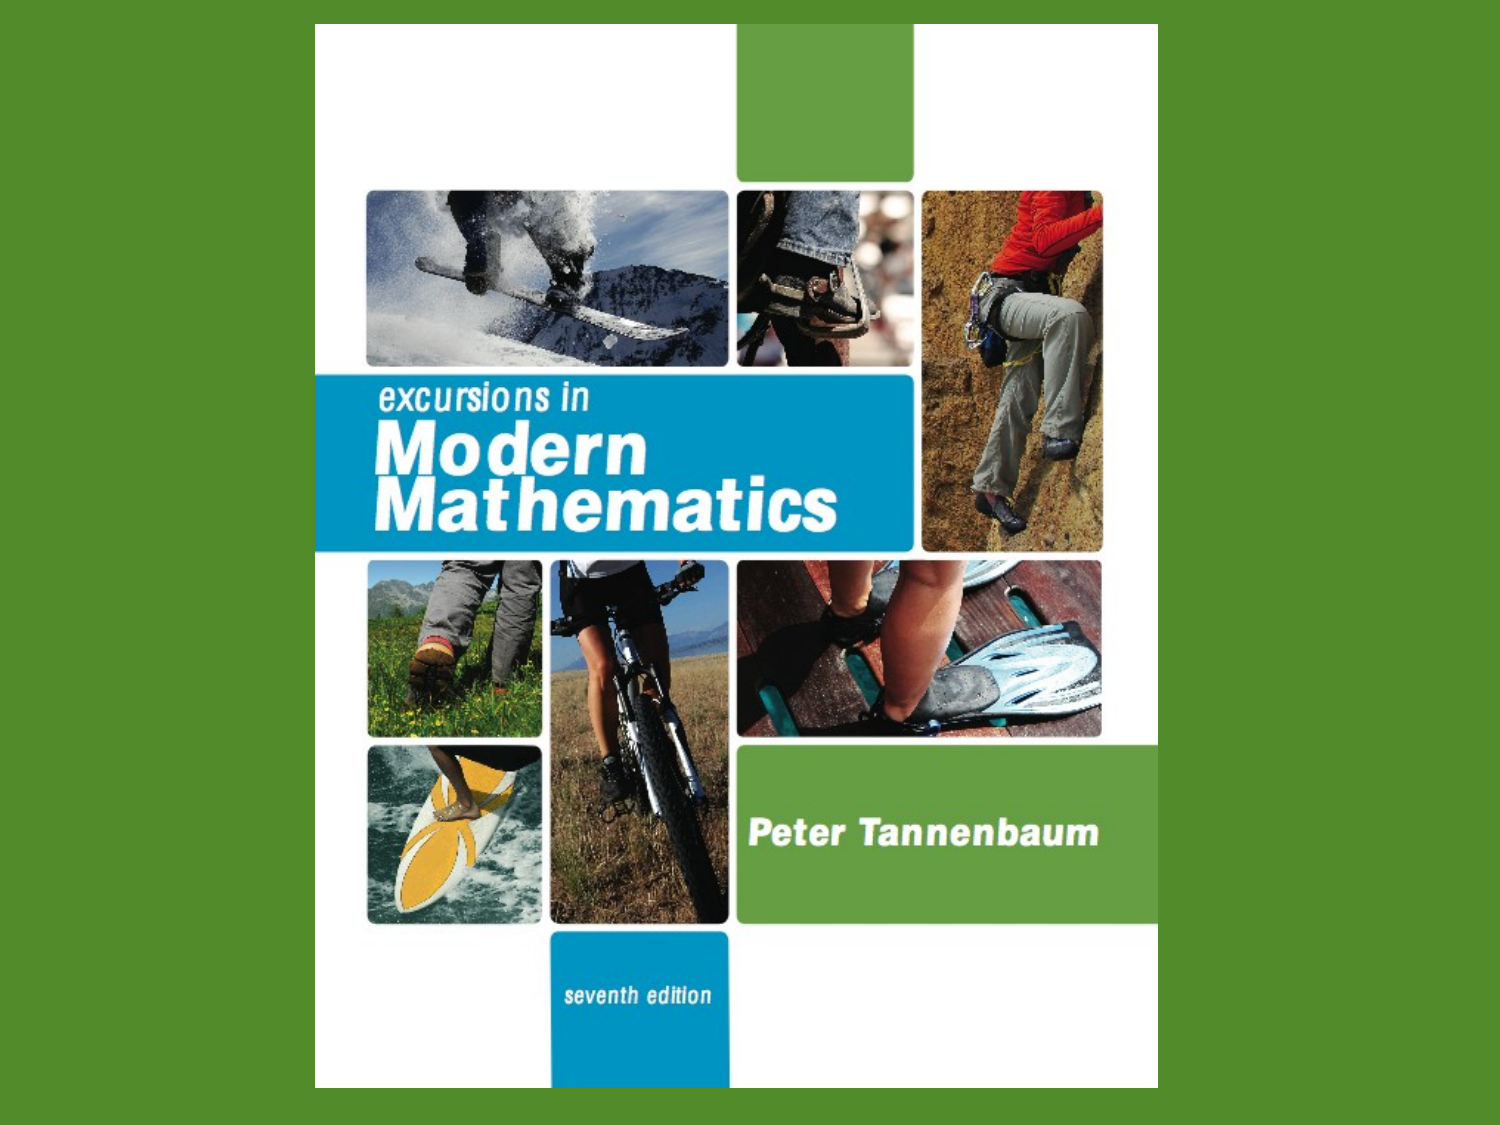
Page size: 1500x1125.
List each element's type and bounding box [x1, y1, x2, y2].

picture [438, 488, 478, 533]
picture [562, 488, 604, 533]
picture [647, 985, 711, 1005]
picture [750, 474, 766, 487]
picture [435, 387, 453, 412]
picture [315, 24, 1158, 1088]
picture [439, 431, 481, 477]
picture [483, 419, 571, 532]
picture [606, 488, 714, 534]
picture [379, 387, 431, 413]
picture [574, 432, 646, 476]
picture [768, 487, 838, 533]
picture [565, 986, 640, 1005]
picture [562, 381, 590, 411]
picture [716, 478, 743, 533]
picture [456, 381, 510, 413]
picture [515, 387, 551, 413]
picture [374, 419, 437, 532]
picture [746, 490, 764, 532]
